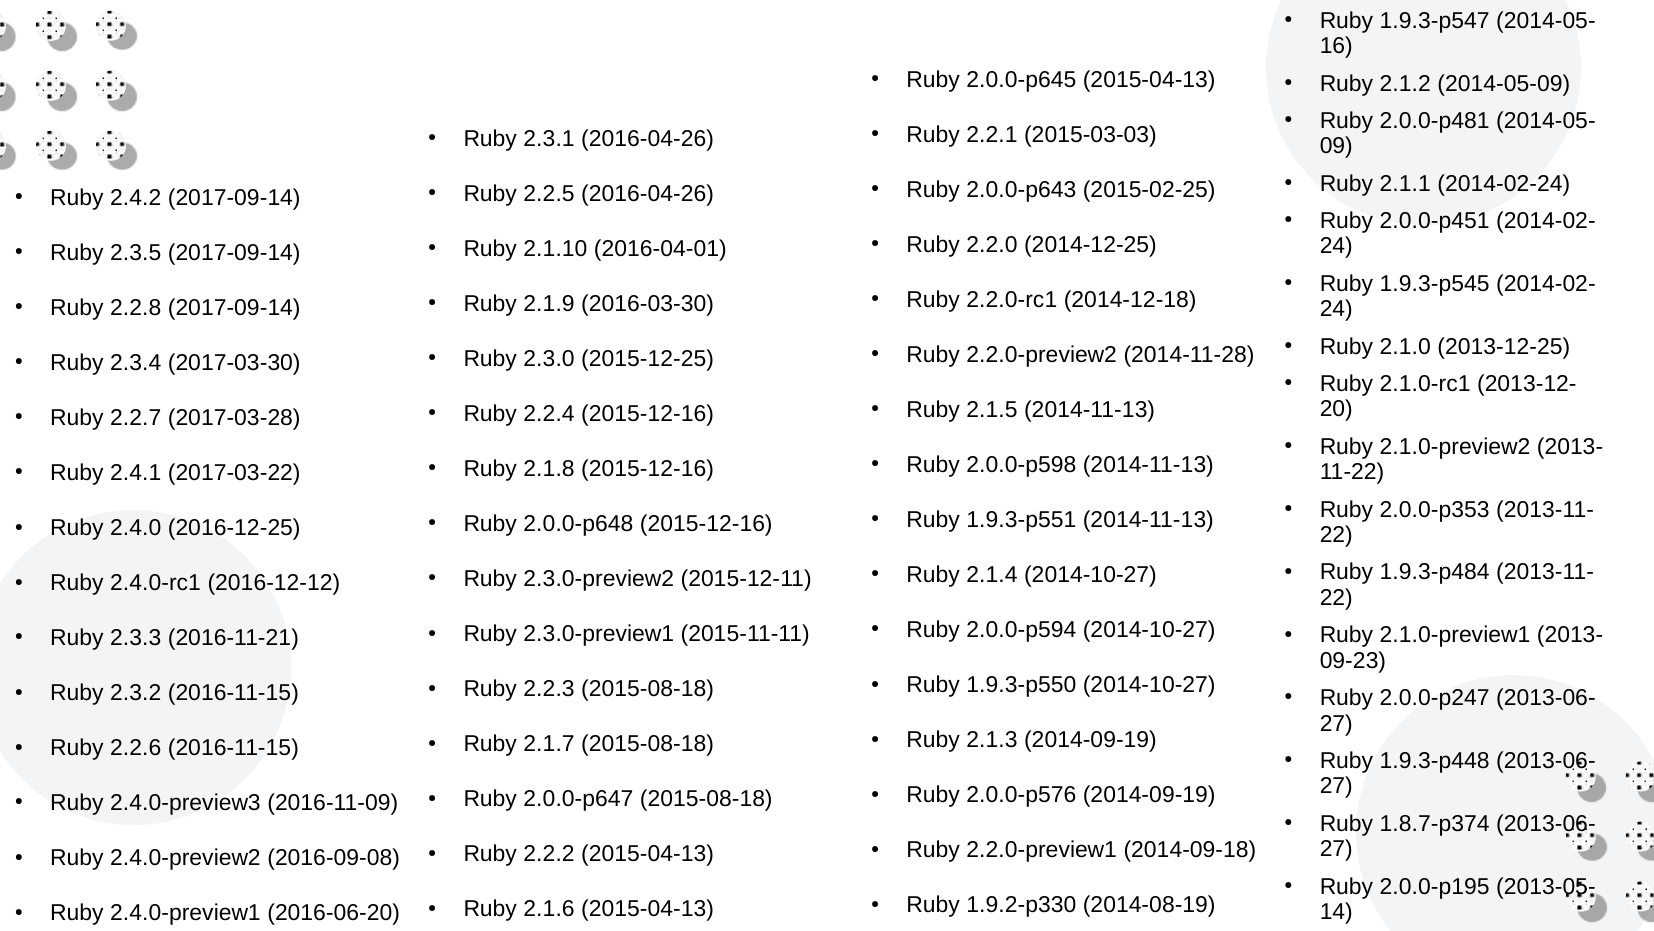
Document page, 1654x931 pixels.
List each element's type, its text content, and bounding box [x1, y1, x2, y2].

picture [0, 73, 6, 98]
picture [35, 70, 66, 101]
text_box Ruby 1.9.3-p547 (2014-05-16) Ruby 2.1.2 (2014-05-09) Ruby 2.0.0-p481 (2014-05-09) Ruby 2.1.1 (2014-02-24) Ruby 2.0.0-p451 (2014-02-24) Ruby 1.9.3-p545 (2014-02-24) Ruby 2.1.0 (2013-12-25) Ruby 2.1.0-rc1 (2013-12-20) Ruby 2.1.0-preview2 (2013-11-22) Ruby 2.0.0-p353 (2013-11-22) Ruby 1.9.3-p484 (2013-11-22) Ruby 2.1.0-preview1 (2013-09-23) Ruby 2.0.0-p247 (2013-06-27) Ruby 1.9.3-p448 (2013-06-27) Ruby 1.8.7-p374 (2013-06-27) Ruby 2.0.0-p195 (2013-05-14) [1269, 0, 1625, 931]
picture [95, 130, 127, 161]
picture [1625, 881, 1654, 912]
text_box Ruby 2.3.1 (2016-04-26) Ruby 2.2.5 (2016-04-26) Ruby 2.1.10 (2016-04-01) Ruby 2.1.9 (2016-03-30) Ruby 2.3.0 (2015-12-25) Ruby 2.2.4 (2015-12-16) Ruby 2.1.8 (2015-12-16) Ruby 2.0.0-p648 (2015-12-16) Ruby 2.3.0-preview2 (2015-12-11) Ruby 2.3.0-preview1 (2015-11-11) Ruby 2.2.3 (2015-08-18) Ruby 2.1.7 (2015-08-18) Ruby 2.0.0-p647 (2015-08-18) Ruby 2.2.2 (2015-04-13) Ruby 2.1.6 (2015-04-13) [413, 118, 856, 931]
text_box Ruby 2.4.2 (2017-09-14) Ruby 2.3.5 (2017-09-14) Ruby 2.2.8 (2017-09-14) Ruby 2.3.4 (2017-03-30) Ruby 2.2.7 (2017-03-28) Ruby 2.4.1 (2017-03-22) Ruby 2.4.0 (2016-12-25) Ruby 2.4.0-rc1 (2016-12-12) Ruby 2.3.3 (2016-11-21) Ruby 2.3.2 (2016-11-15) Ruby 2.2.6 (2016-11-15) Ruby 2.4.0-preview3 (2016-11-09) Ruby 2.4.0-preview2 (2016-09-08) Ruby 2.4.0-preview1 (2016-06-20) [0, 177, 413, 931]
picture [95, 10, 126, 41]
picture [0, 133, 7, 158]
picture [0, 13, 6, 38]
picture [35, 130, 67, 161]
text_box Ruby 2.0.0-p645 (2015-04-13) Ruby 2.2.1 (2015-03-03) Ruby 2.0.0-p643 (2015-02-25) Ruby 2.2.0 (2014-12-25) Ruby 2.2.0-rc1 (2014-12-18) Ruby 2.2.0-preview2 (2014-11-28) Ruby 2.1.5 (2014-11-13) Ruby 2.0.0-p598 (2014-11-13) Ruby 1.9.3-p551 (2014-11-13) Ruby 2.1.4 (2014-10-27) Ruby 2.0.0-p594 (2014-10-27) Ruby 1.9.3-p550 (2014-10-27) Ruby 2.1.3 (2014-09-19) Ruby 2.0.0-p576 (2014-09-19) Ruby 2.2.0-preview1 (2014-09-18) Ruby 1.9.2-p330 (2014-08-19) [856, 59, 1269, 931]
picture [35, 10, 66, 41]
picture [1625, 761, 1654, 792]
picture [1625, 821, 1654, 852]
picture [95, 70, 126, 101]
